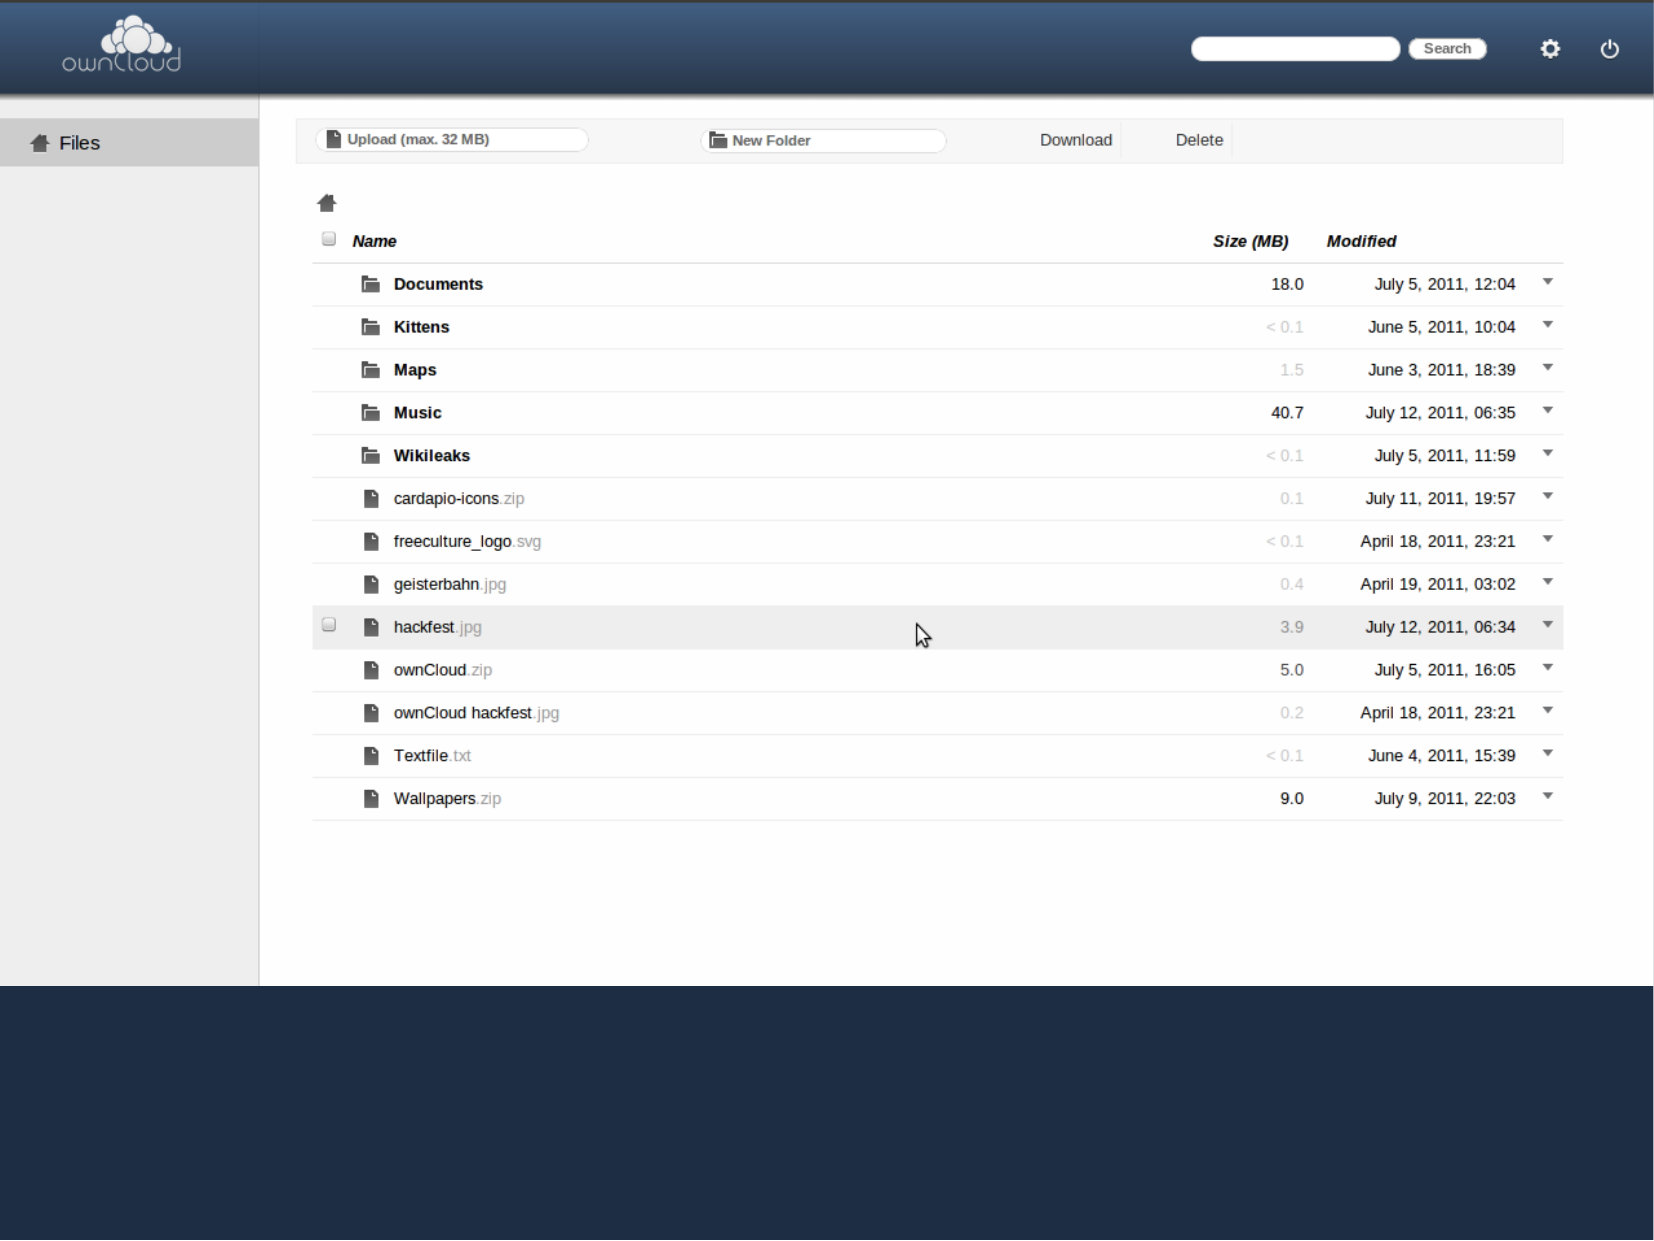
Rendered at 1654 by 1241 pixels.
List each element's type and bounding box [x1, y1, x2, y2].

picture [0, 0, 1654, 986]
